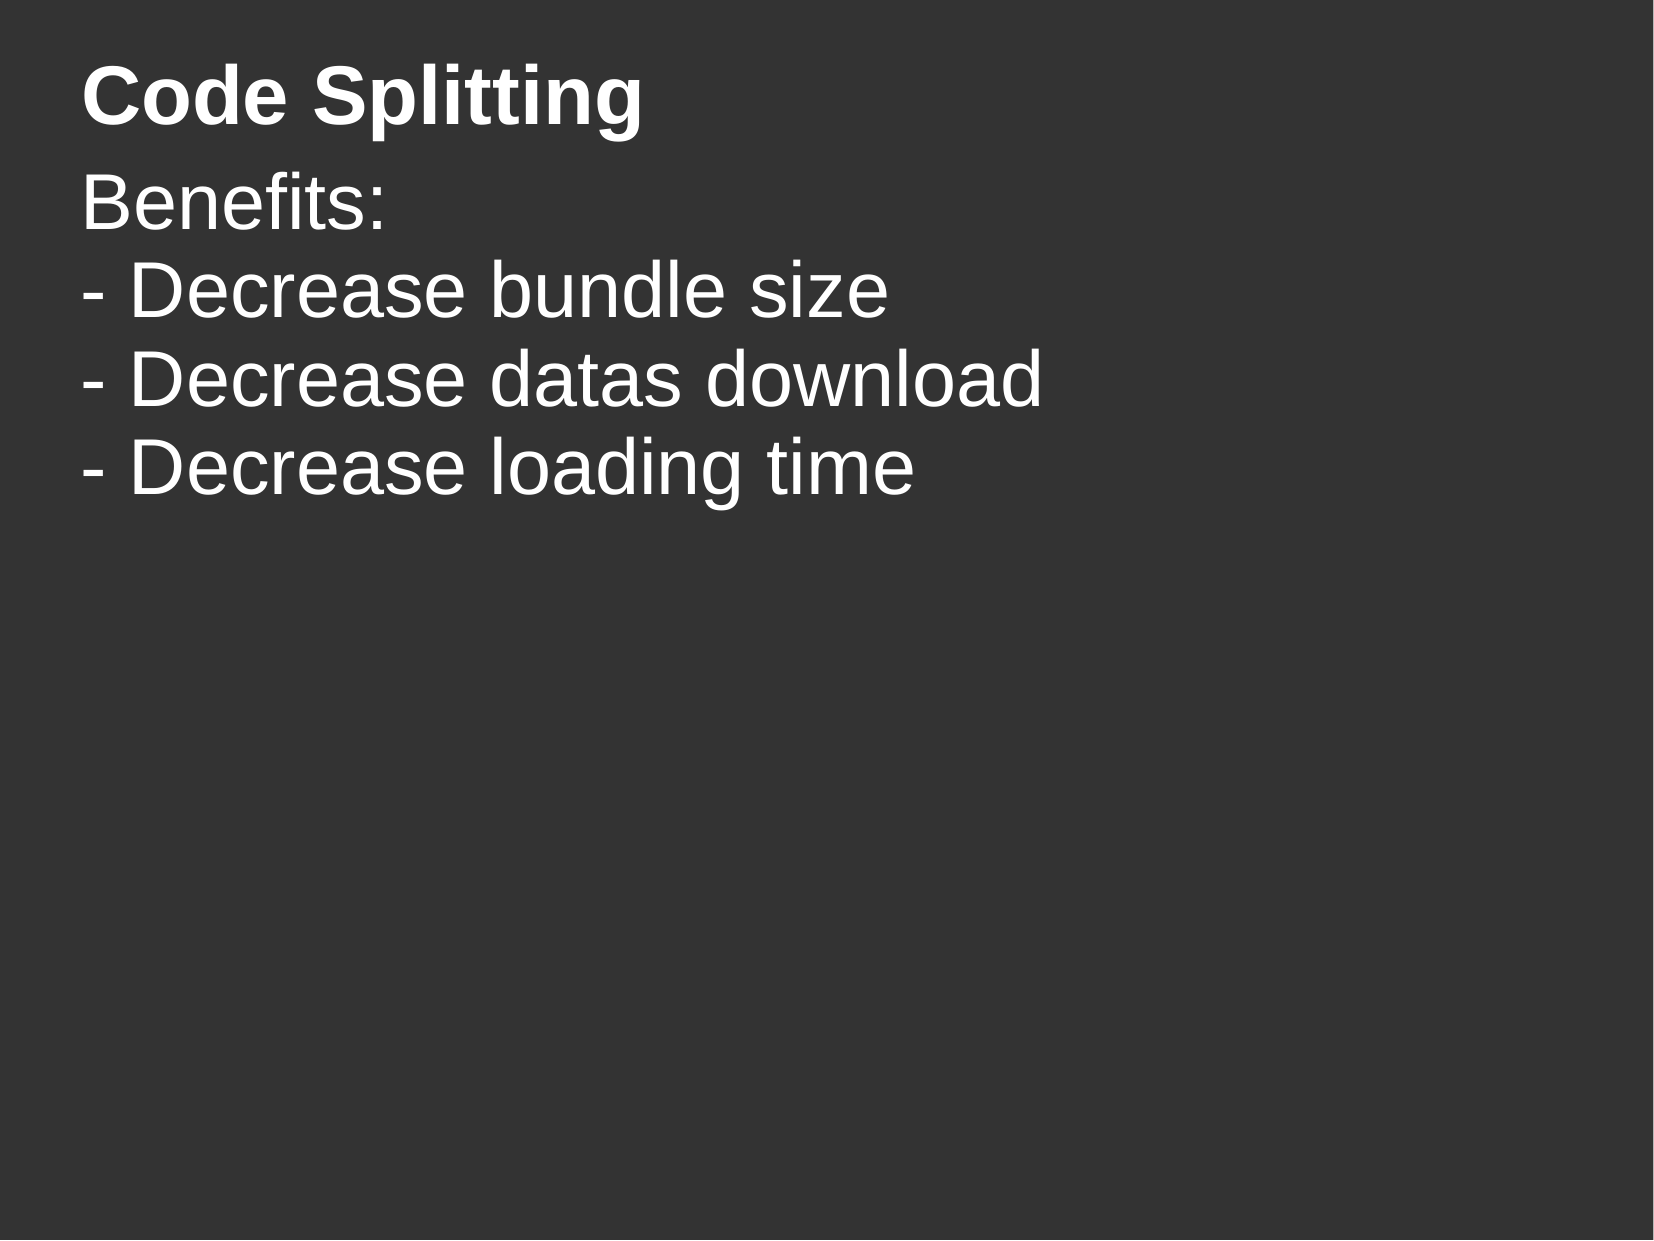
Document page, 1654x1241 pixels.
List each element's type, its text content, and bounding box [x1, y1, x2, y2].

title Code Splitting [81, 49, 1570, 257]
title Benefits: - Decrease bundle size - Decrease datas download - Decrease loading time [80, 157, 1654, 541]
